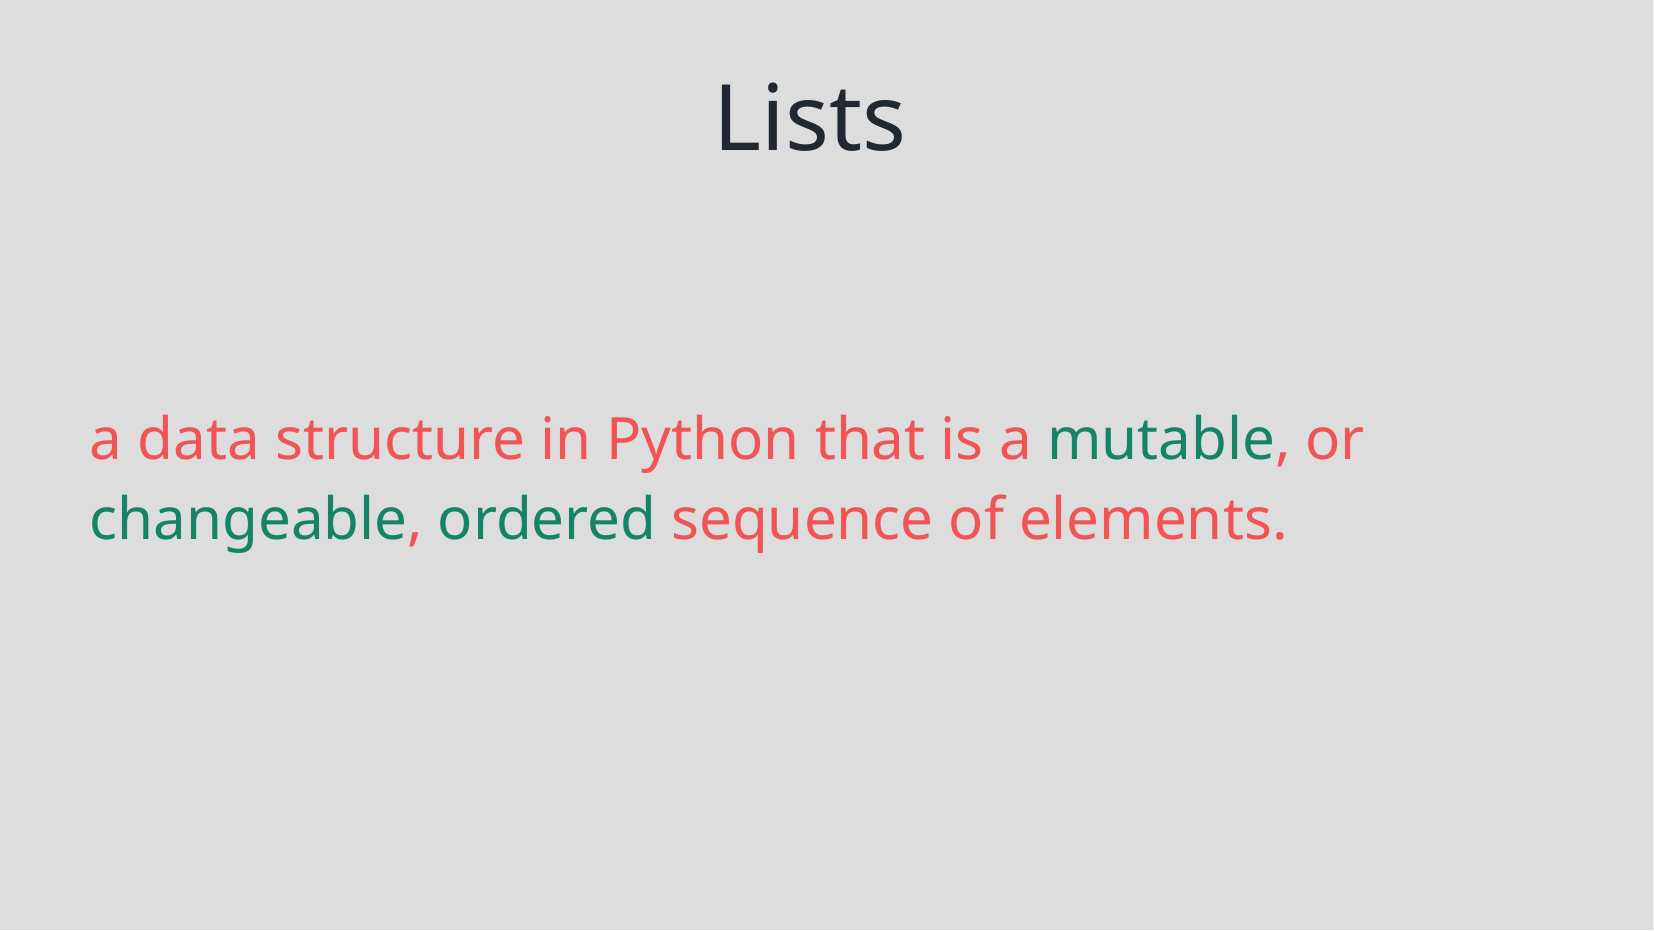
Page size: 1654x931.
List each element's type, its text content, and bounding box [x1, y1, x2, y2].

text_box a data structure in Python that is a mutable, or changeable, ordered sequence of elements. [75, 390, 1576, 563]
title Lists [82, 37, 1538, 193]
